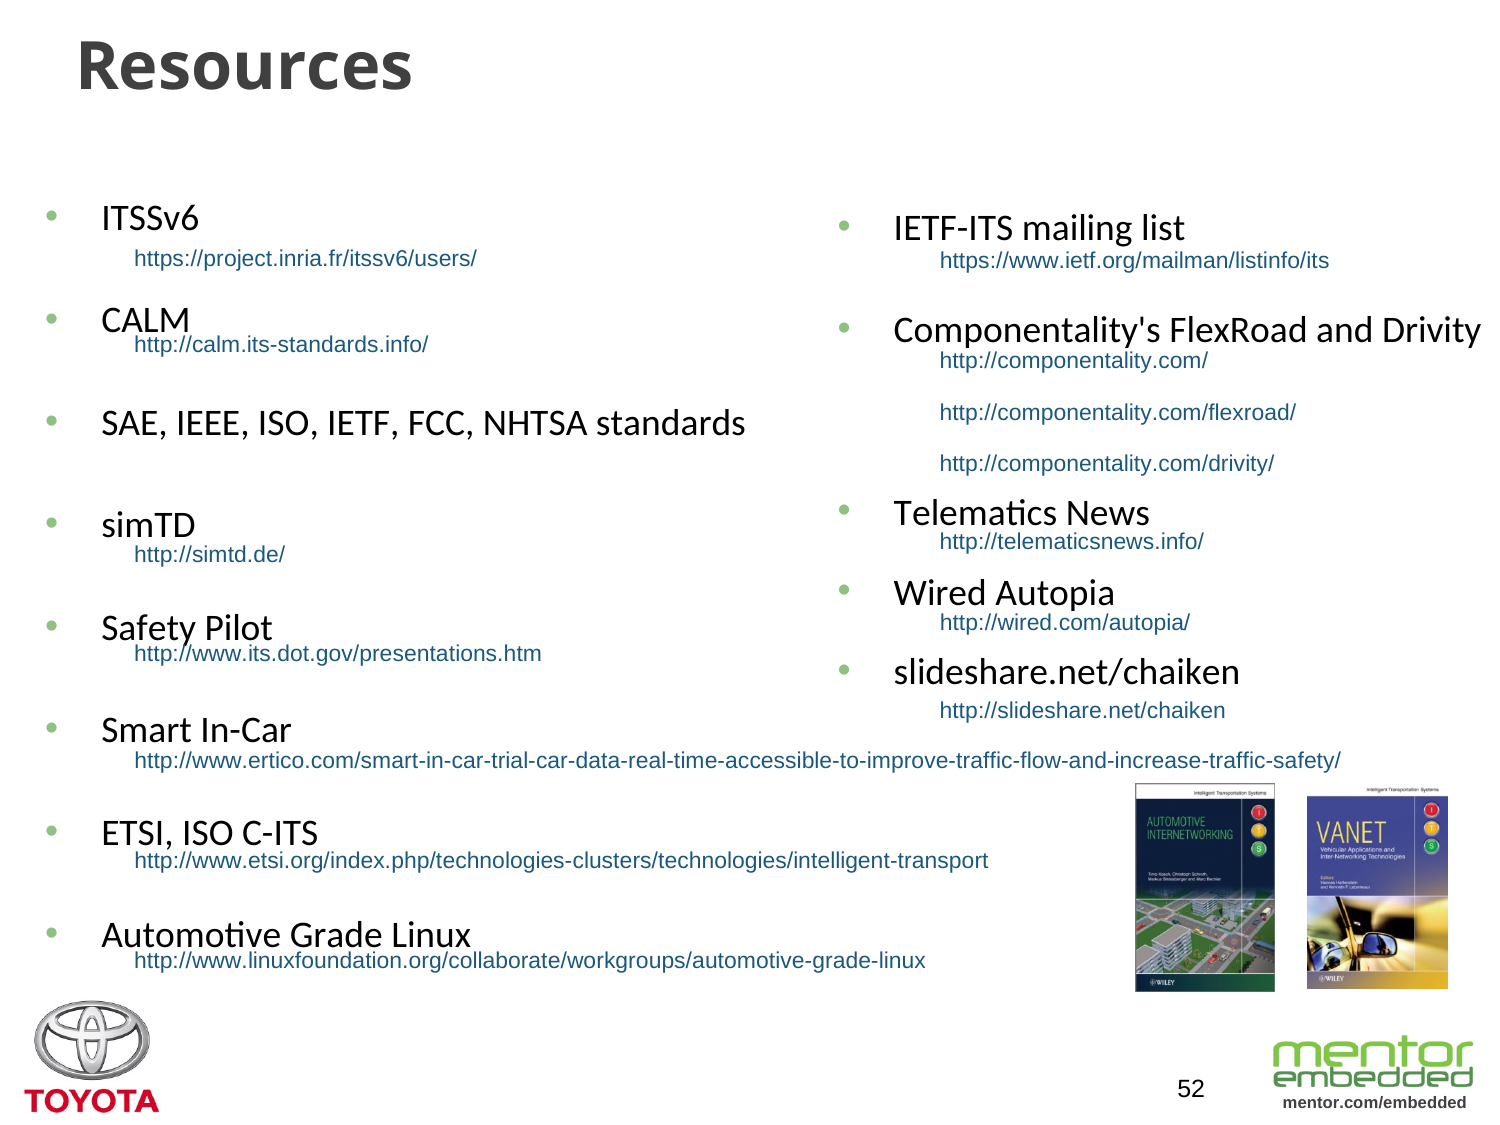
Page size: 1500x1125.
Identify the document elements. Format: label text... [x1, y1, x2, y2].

list IETF-ITS mailing list Componentality's FlexRoad and Drivity Telematics News Wired Autopia slideshare.net/chaiken [762, 149, 1499, 731]
text_box http://www.ertico.com/smart-in-car-trial-car-data-real-time-accessible-to-improve-traffic-flow-and-increase-traffic-safety/ [119, 737, 1438, 781]
text_box https://www.ietf.org/mailman/listinfo/its [924, 237, 1345, 281]
picture [1307, 780, 1448, 989]
title Resources [0, 0, 1499, 111]
text_box http://componentality.com/ [924, 337, 1224, 381]
text_box http://simtd.de/ [119, 532, 301, 575]
text_box http://wired.com/autopia/ [924, 600, 1206, 643]
text_box http://www.linuxfoundation.org/collaborate/workgroups/automotive-grade-linux [119, 937, 1228, 981]
text_box http://telematicsnews.info/ [924, 519, 1220, 563]
text_box https://project.inria.fr/itssv6/users/ [119, 235, 493, 279]
text_box http://componentality.com/flexroad/ [924, 389, 1312, 433]
picture [1135, 783, 1275, 992]
picture [1268, 1030, 1476, 1092]
picture [24, 998, 163, 1114]
text_box http://www.etsi.org/index.php/technologies-clusters/technologies/intelligent-transport [119, 837, 1142, 881]
text_box http://slideshare.net/chaiken [924, 687, 1242, 731]
text_box http://www.its.dot.gov/presentations.htm [119, 630, 558, 674]
text_box http://componentality.com/drivity/ [924, 441, 1291, 485]
list ITSSv6 CALM SAE, IEEE, ISO, IETF, FCC, NHTSA standards simTD Safety Pilot Smart In-Car ETSI, ISO C-ITS Automotive Grade Linux [0, 140, 826, 974]
text_box http://calm.its-standards.info/ [119, 322, 444, 366]
